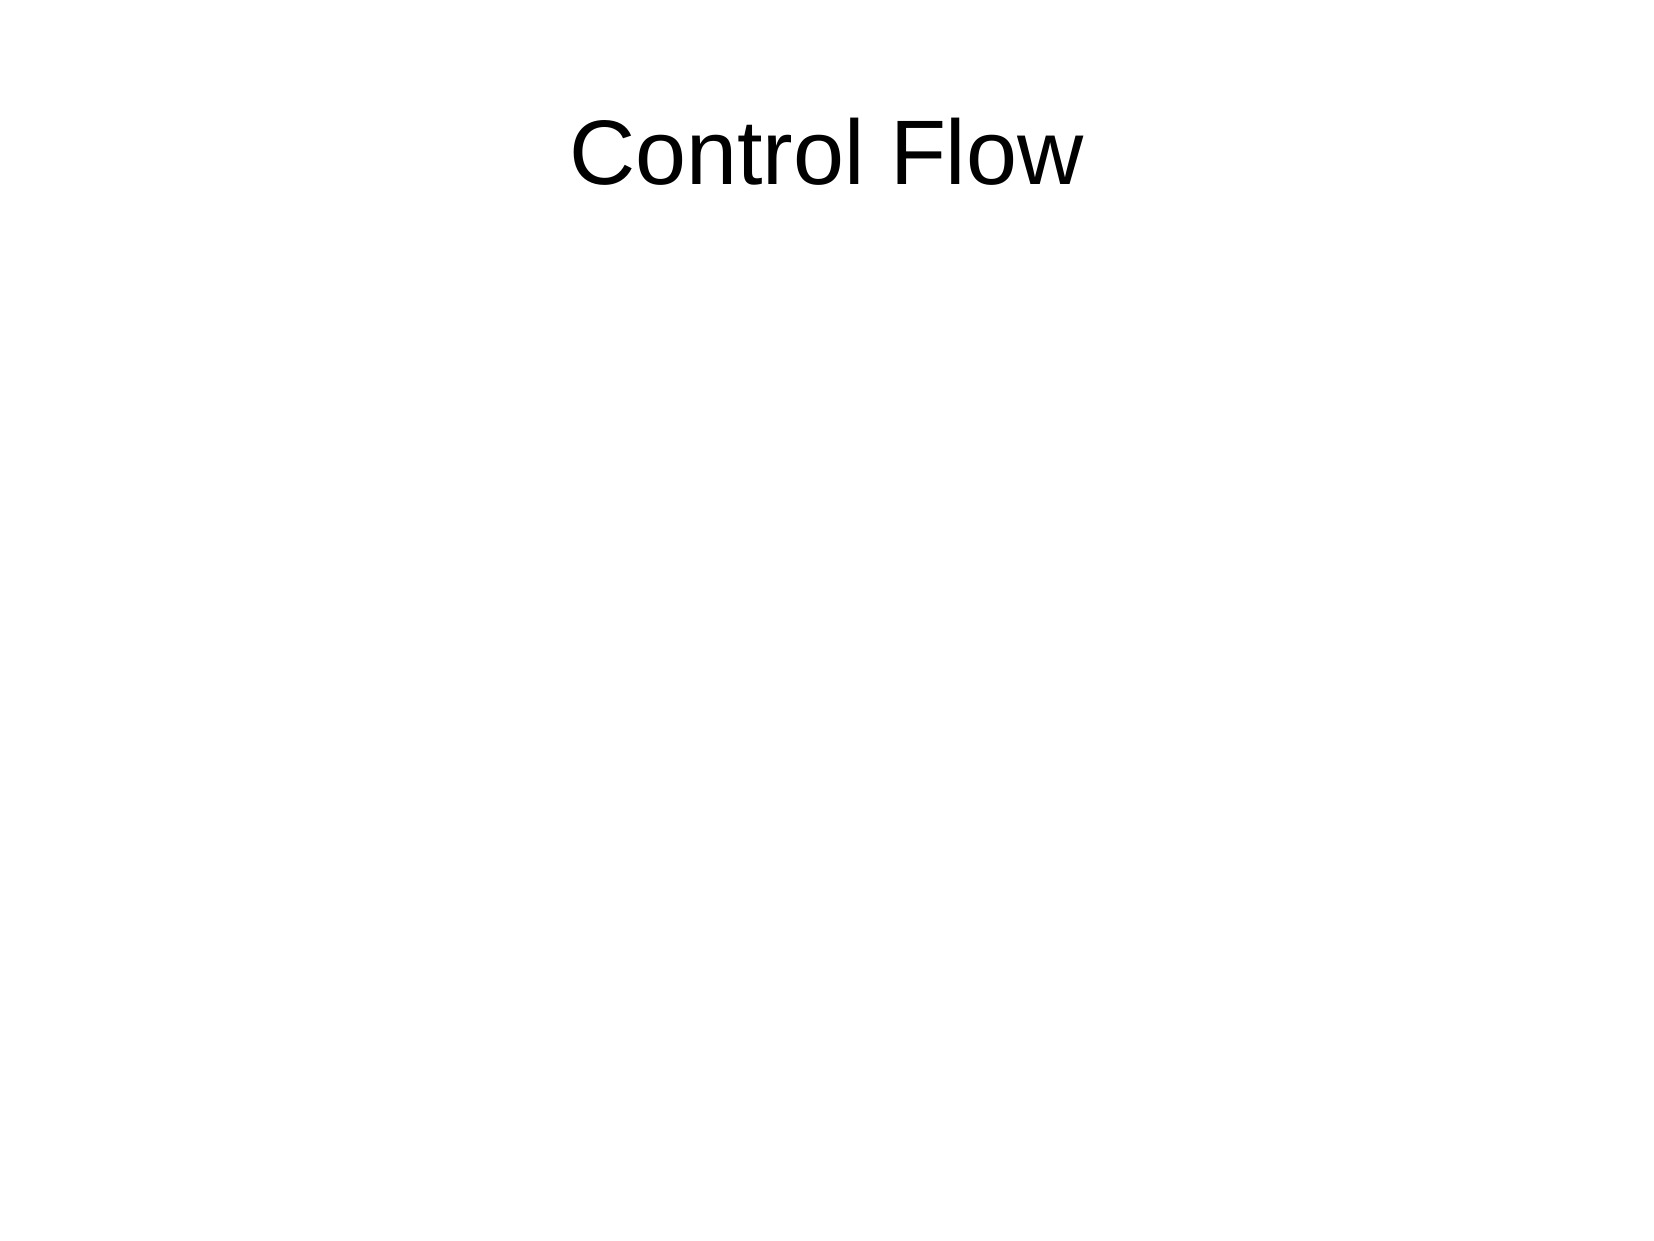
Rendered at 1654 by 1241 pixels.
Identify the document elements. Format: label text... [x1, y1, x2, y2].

title Control Flow [82, 49, 1571, 257]
